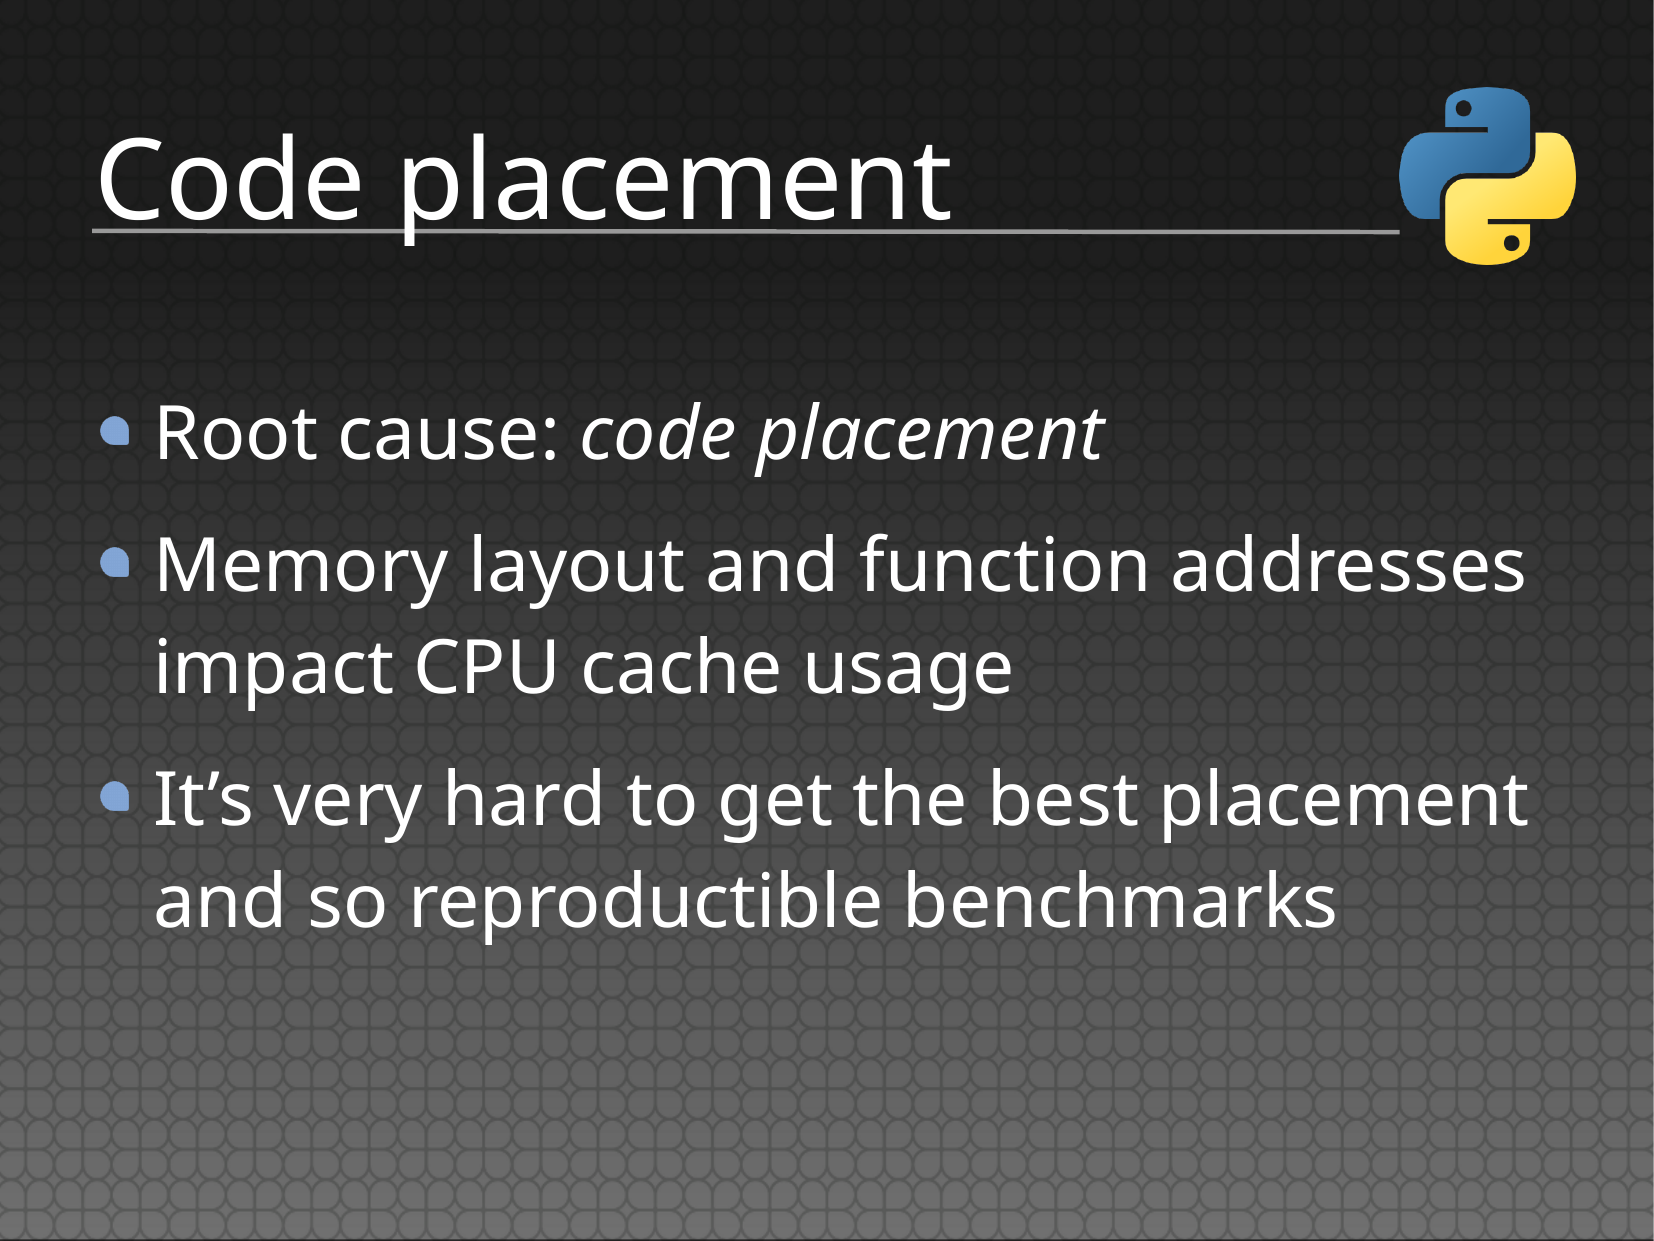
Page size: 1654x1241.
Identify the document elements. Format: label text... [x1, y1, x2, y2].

picture [0, 0, 1654, 1241]
list Root cause: code placement Memory layout and function addresses impact CPU cache usage It’s very hard to get the best placement and so reproductible benchmarks [82, 379, 1571, 1119]
title Code placement [94, 100, 1426, 251]
